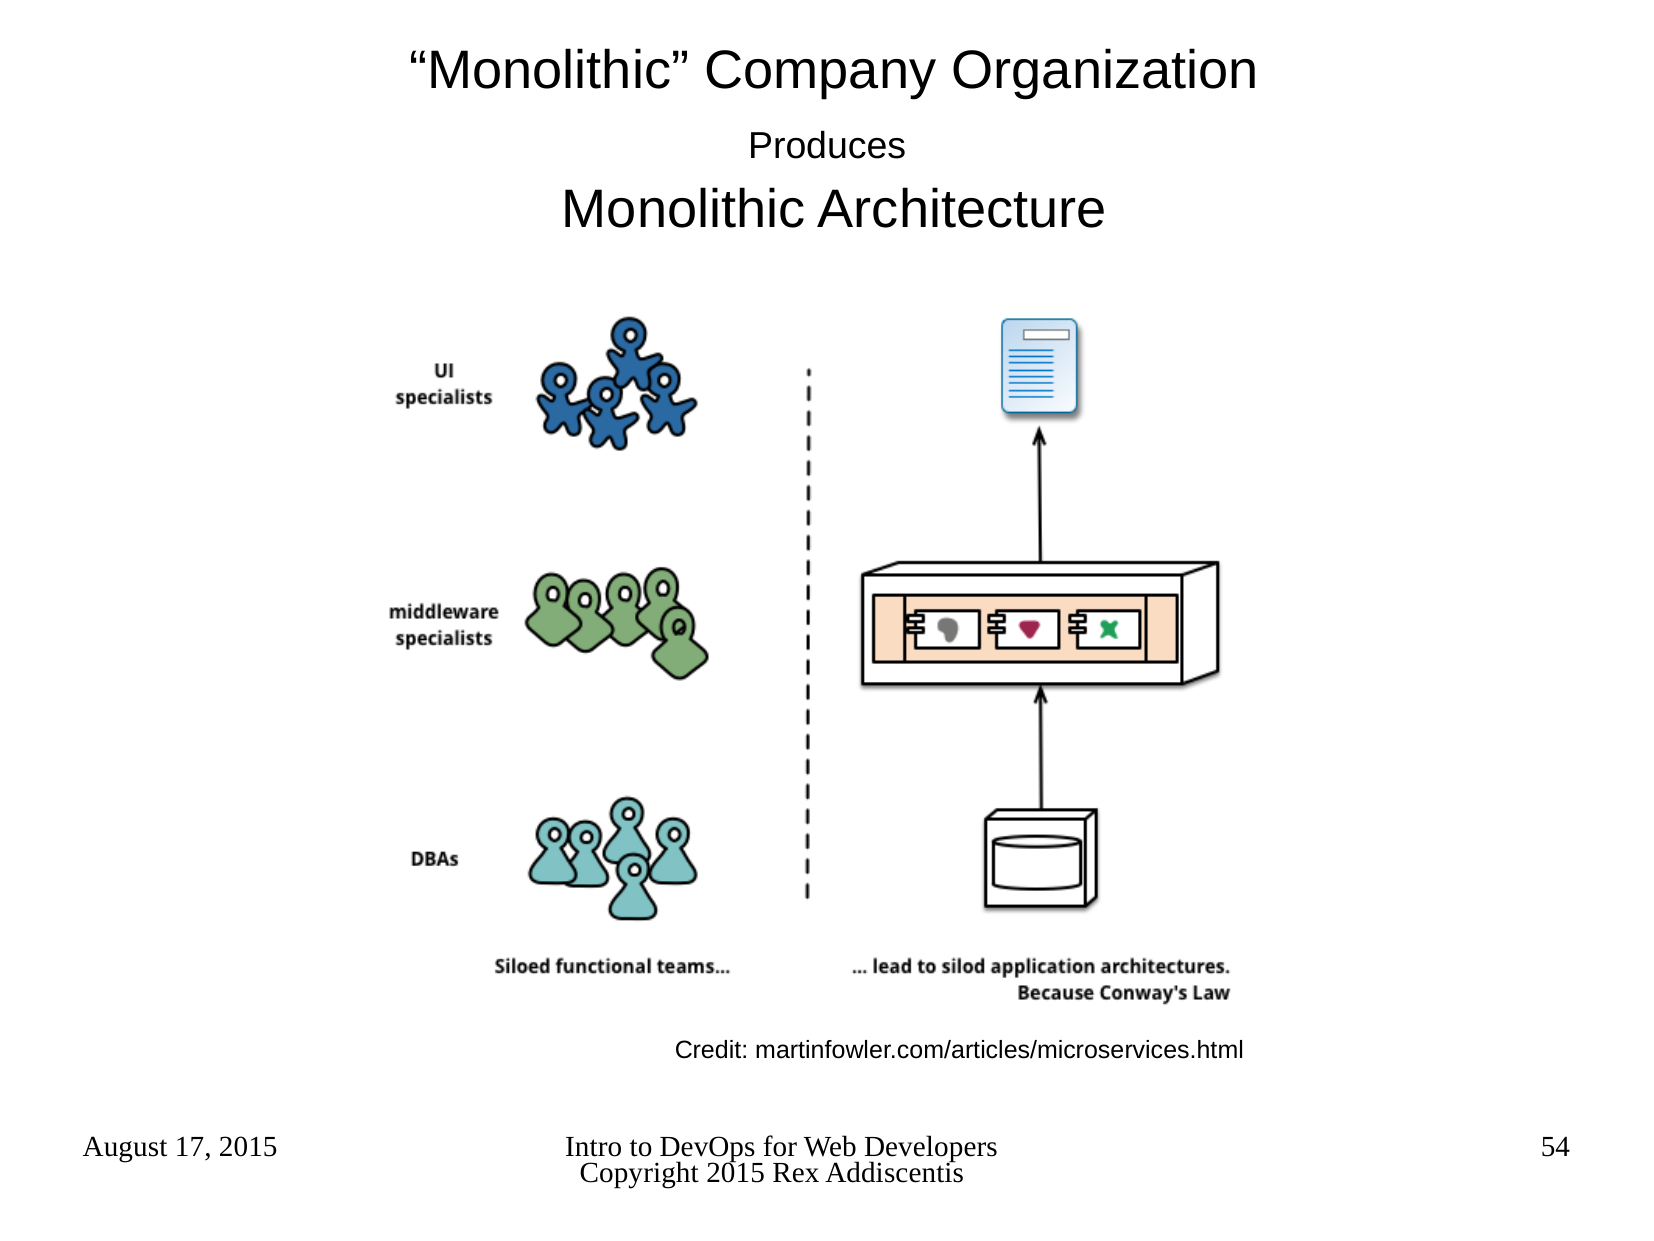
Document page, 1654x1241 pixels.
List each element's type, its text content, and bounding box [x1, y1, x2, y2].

title “Monolithic” Company Organization Produces Monolithic Architecture [90, 34, 1579, 236]
picture [374, 300, 1246, 1021]
title Credit: martinfowler.com/articles/microservices.html [375, 1035, 1246, 1066]
